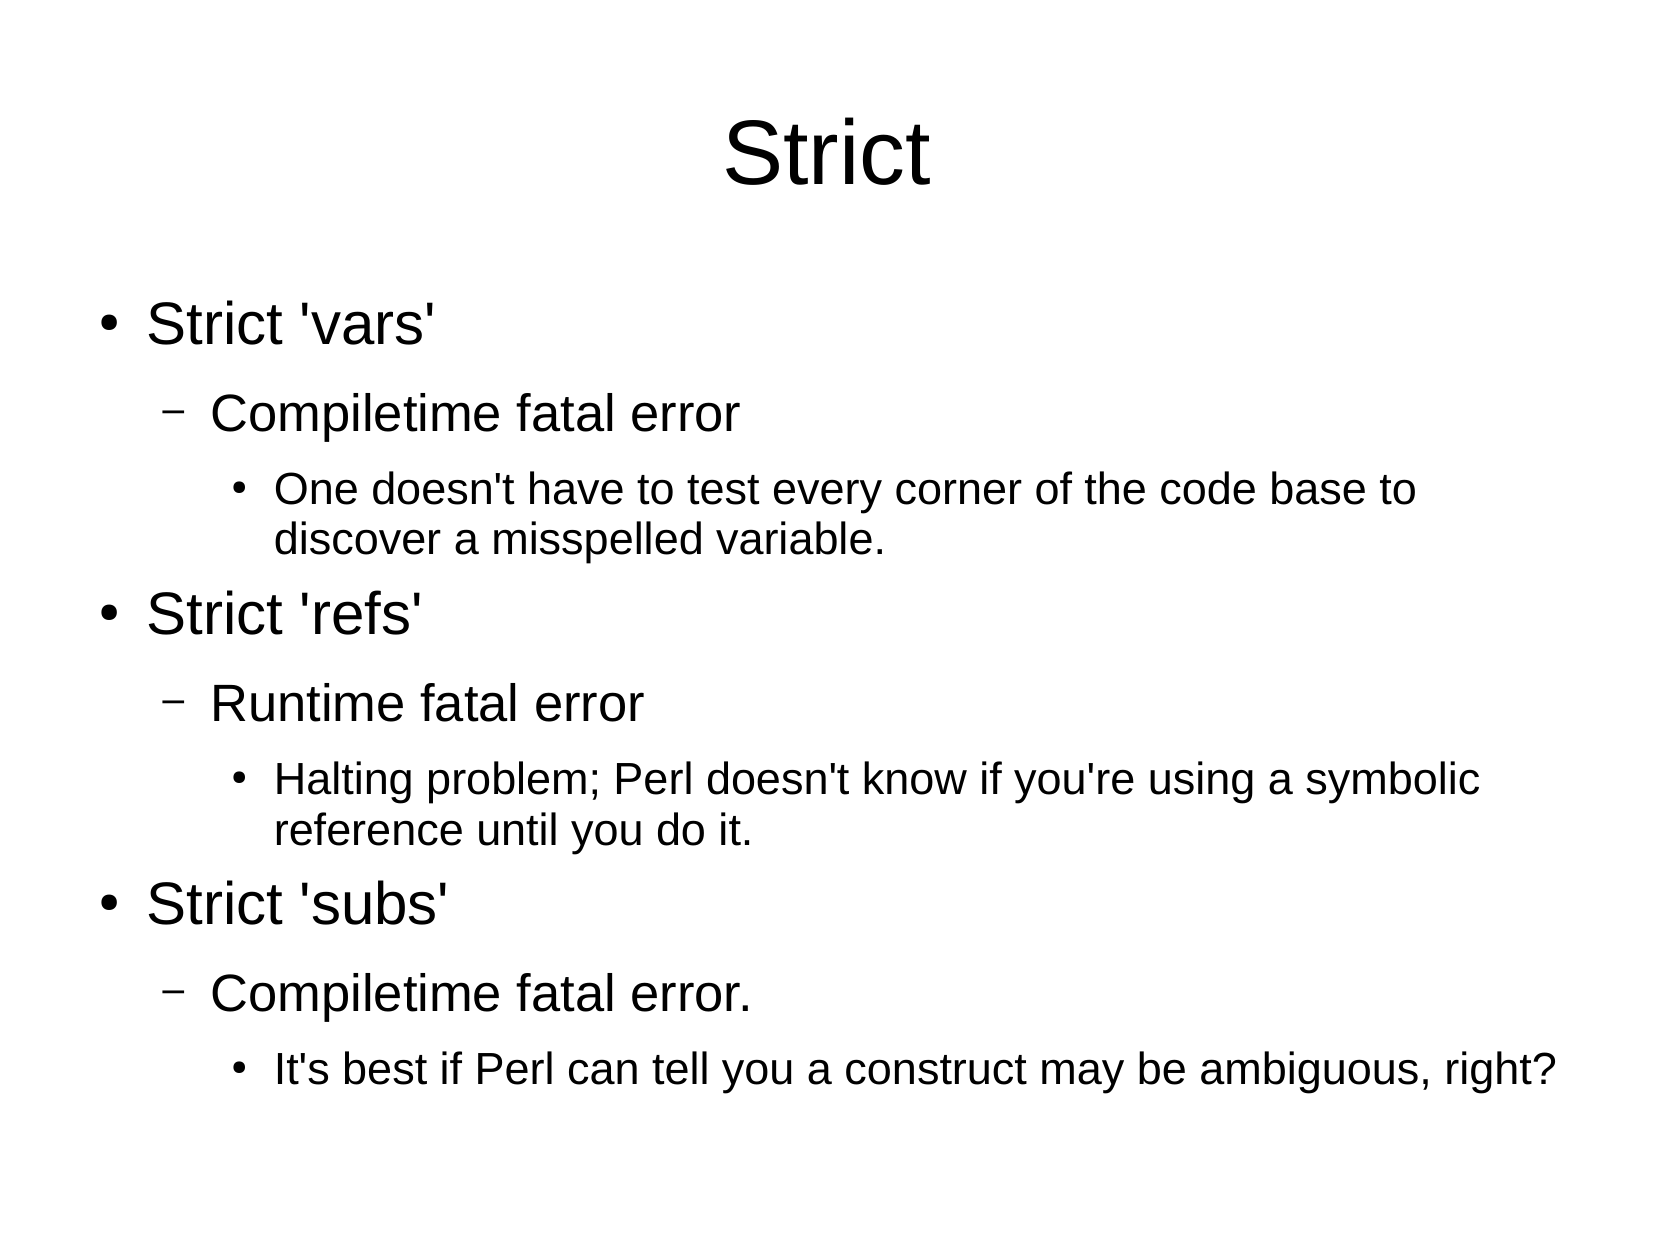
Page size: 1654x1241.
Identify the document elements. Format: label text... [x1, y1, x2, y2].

title Strict [82, 49, 1571, 257]
list Strict 'vars' Compiletime fatal error One doesn't have to test every corner of the code base to discover a misspelled variable. Strict 'refs' Runtime fatal error Halting problem; Perl doesn't know if you're using a symbolic reference until you do it. Strict 'subs' Compiletime fatal error. It's best if Perl can tell you a construct may be ambiguous, right? [82, 290, 1571, 1126]
